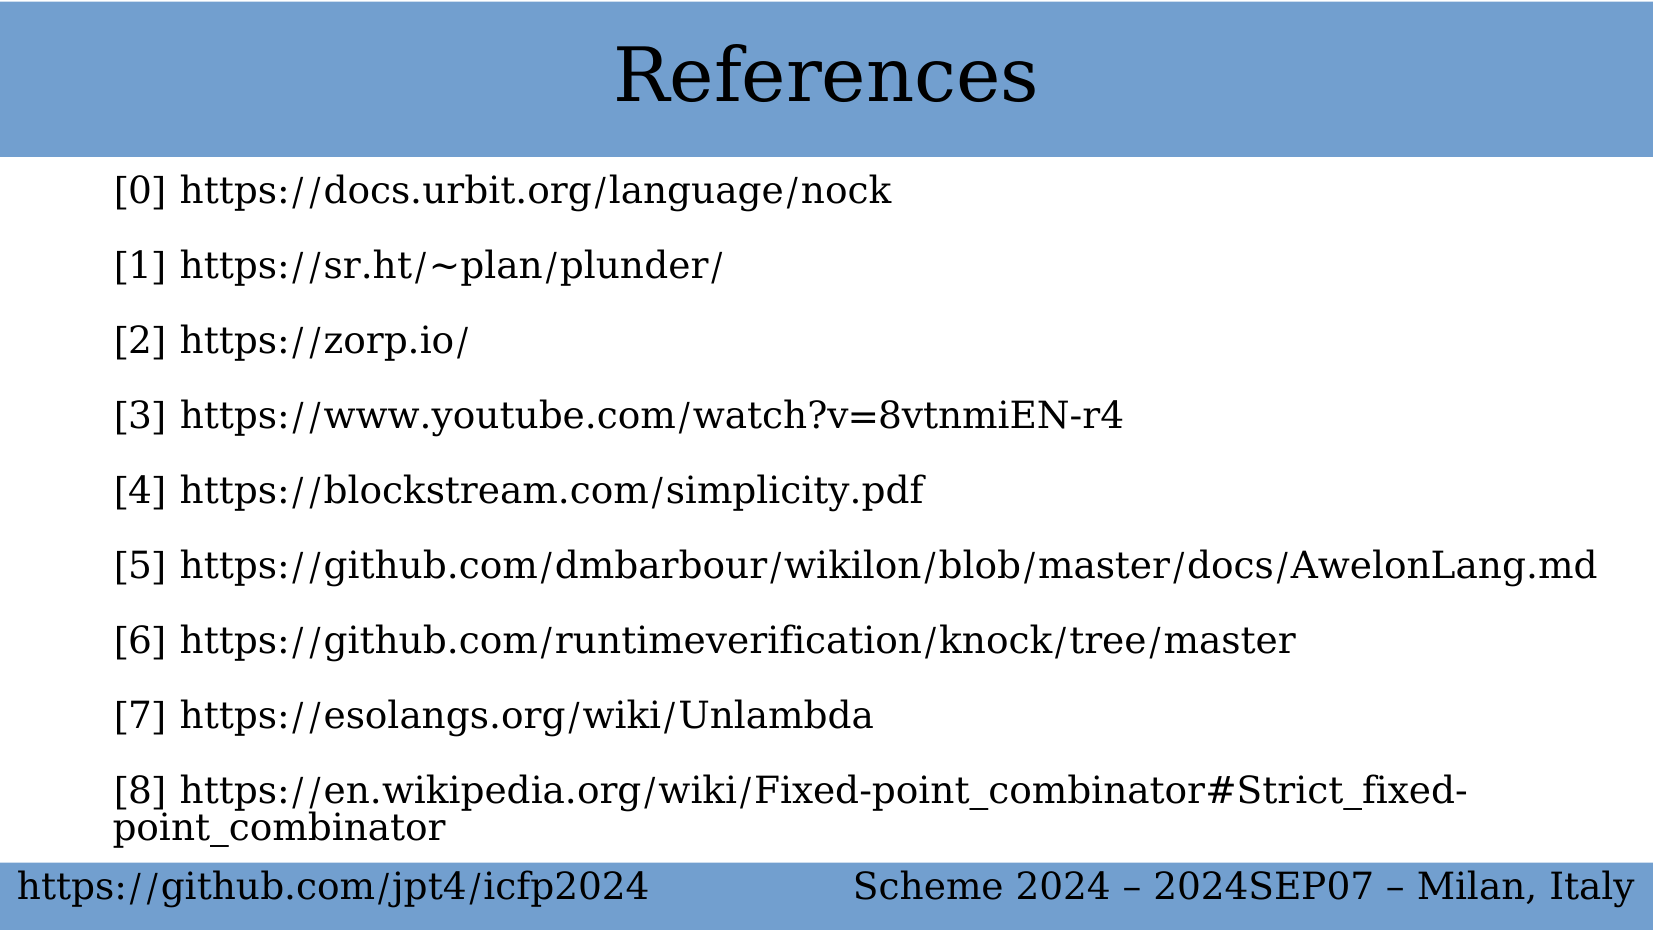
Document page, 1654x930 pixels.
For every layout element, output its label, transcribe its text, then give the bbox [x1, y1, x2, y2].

text_box https://github.com/jpt4/icfp2024 Scheme 2024 – 2024SEP07 – Milan, Italy [0, 862, 1653, 930]
subtitle [0] https://docs.urbit.org/language/nock [1] https://sr.ht/~plan/plunder/ [2] https://zorp.io/ [3] https://www.youtube.com/watch?v=8vtnmiEN-r4 [4] https://blockstream.com/simplicity.pdf [5] https://github.com/dmbarbour/wikilon/blob/master/docs/AwelonLang.md [6] https://github.com/runtimeverification/knock/tree/master [7] https://esolangs.org/wiki/Unlambda [8] https://en.wikipedia.org/wiki/Fixed-point_combinator#Strict_fixed-point_combinator [112, 173, 1601, 849]
title References [0, 1, 1653, 157]
